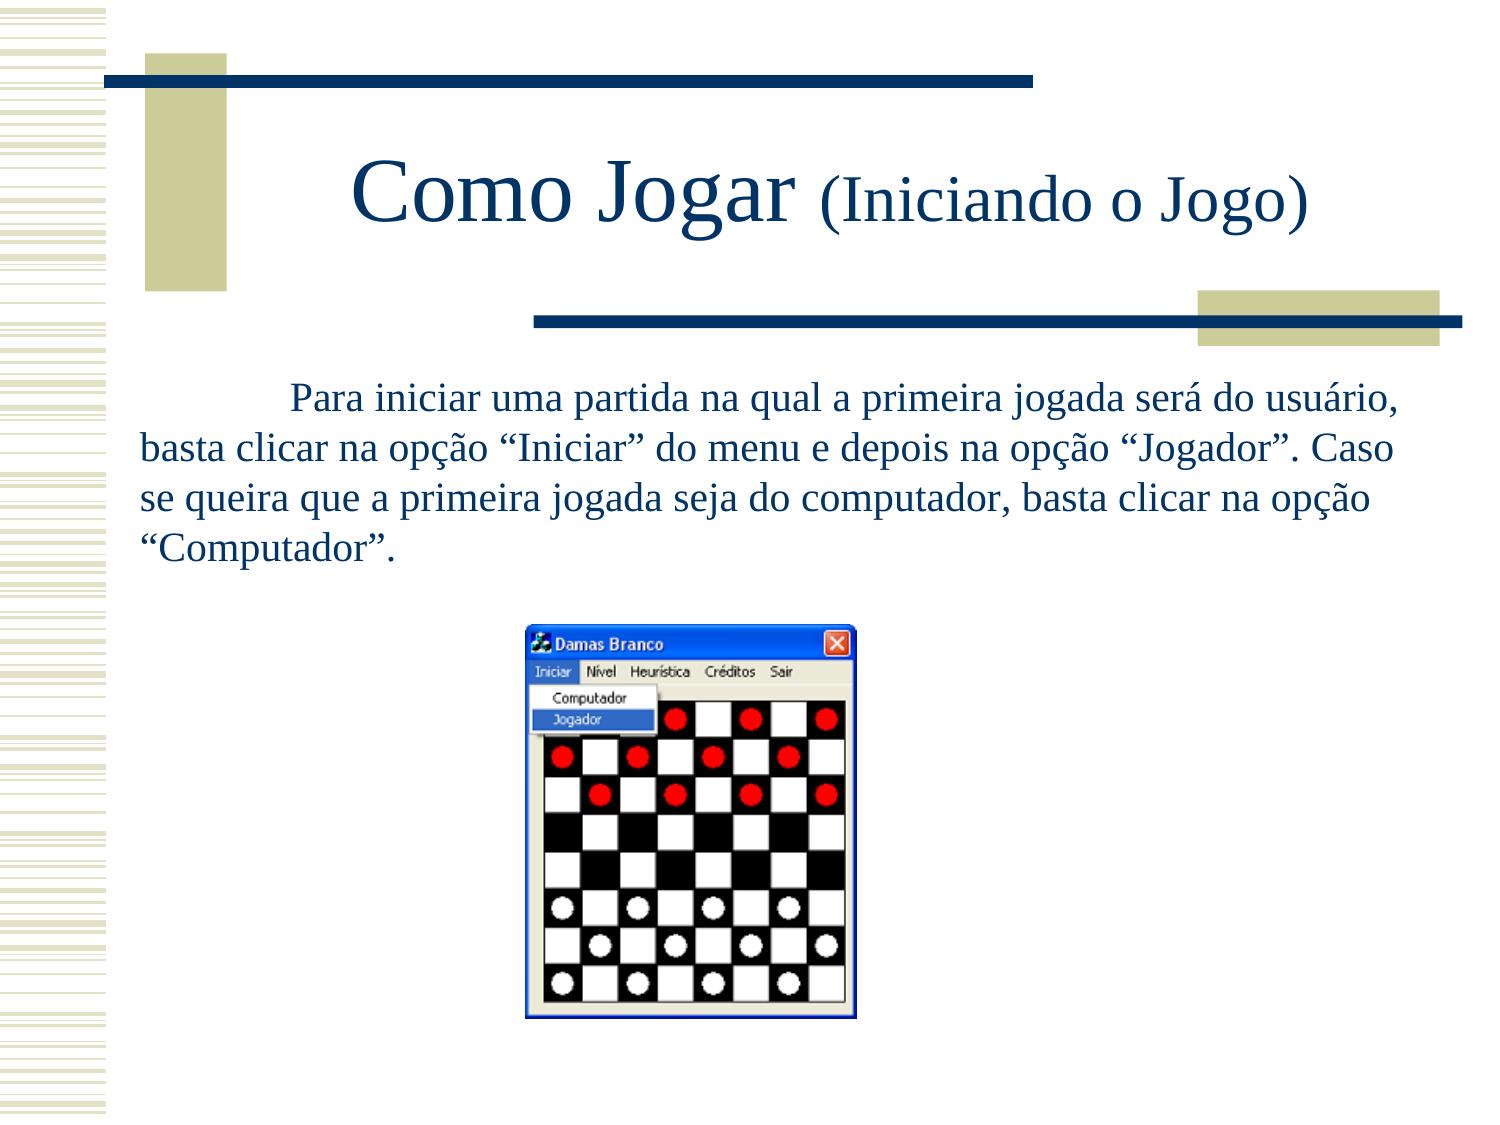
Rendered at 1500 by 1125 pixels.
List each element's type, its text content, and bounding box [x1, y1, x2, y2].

title Como Jogar (Iniciando o Jogo) [225, 99, 1436, 288]
picture [525, 624, 857, 1019]
text_box Para iniciar uma partida na qual a primeira jogada será do usuário, basta clicar na opção “Iniciar” do menu e depois na opção “Jogador”. Caso se queira que a primeira jogada seja do computador, basta clicar na opção “Computador”. [124, 362, 1438, 578]
